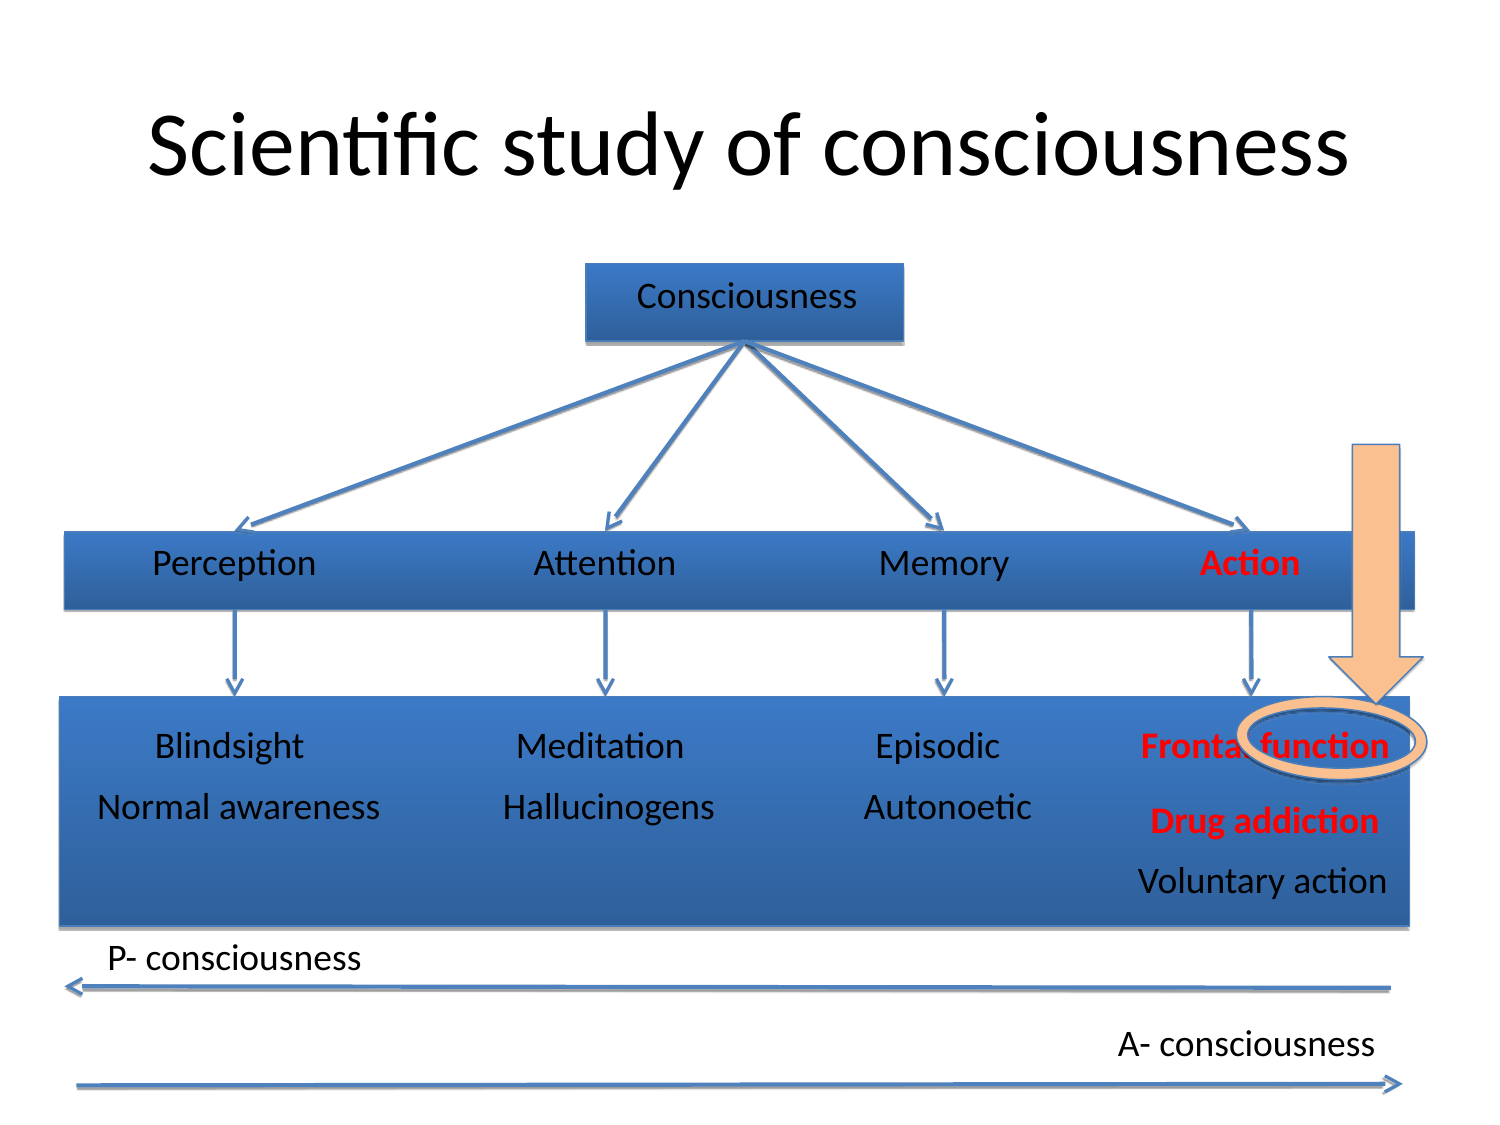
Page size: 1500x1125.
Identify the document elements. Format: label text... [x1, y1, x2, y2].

text_box Action [1185, 530, 1316, 591]
text_box Memory [864, 530, 1025, 591]
text_box Consciousness [622, 263, 873, 324]
text_box P- consciousness [92, 925, 377, 986]
text_box Blindsight [140, 713, 320, 774]
text_box Perception [137, 530, 332, 591]
text_box [59, 444, 1427, 926]
text_box Meditation [501, 713, 700, 774]
text_box [585, 263, 904, 341]
text_box Drug addiction [1135, 788, 1395, 848]
text_box Normal awareness [82, 774, 395, 835]
text_box A- consciousness [1103, 1011, 1391, 1072]
text_box Voluntary action [1123, 848, 1403, 908]
text_box Hallucinogens [488, 774, 731, 835]
text_box Frontal function [1126, 713, 1287, 774]
text_box Attention [518, 530, 692, 591]
text_box Scientific study of consciousness [75, 45, 1425, 233]
text_box Autonoetic [848, 774, 1047, 835]
text_box Episodic [860, 713, 1016, 774]
text_box Frontal function [1249, 713, 1406, 768]
